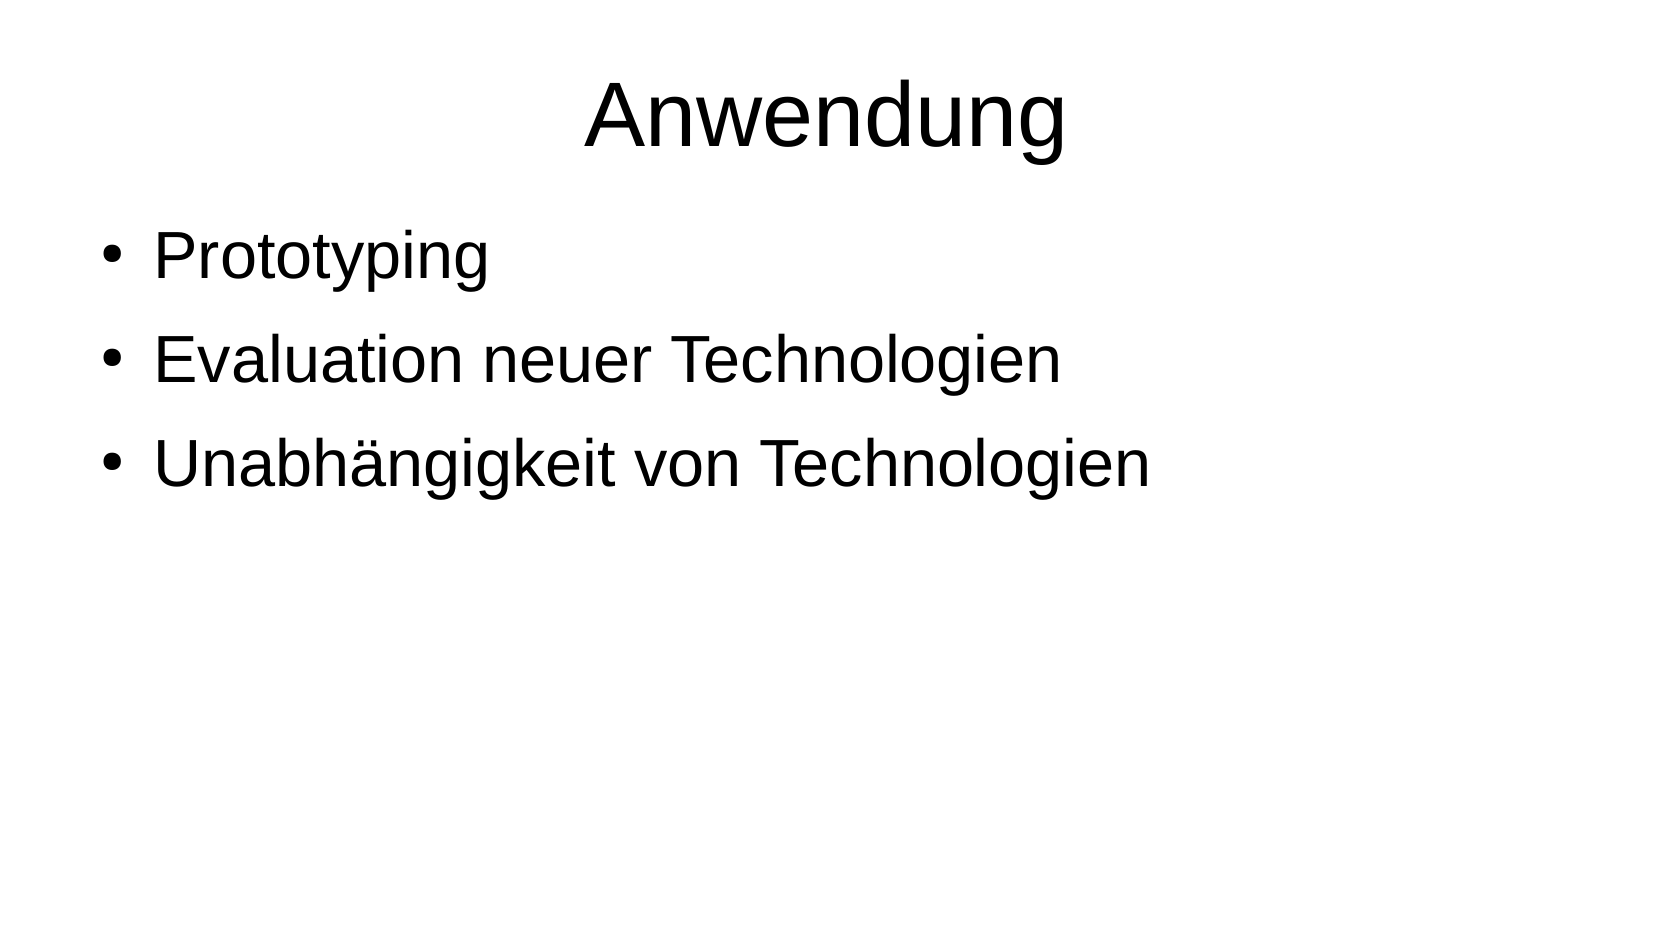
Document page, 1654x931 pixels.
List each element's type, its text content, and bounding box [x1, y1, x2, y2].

title Anwendung [82, 37, 1571, 193]
list Prototyping Evaluation neuer Technologien Unabhängigkeit von Technologien [82, 217, 1571, 758]
